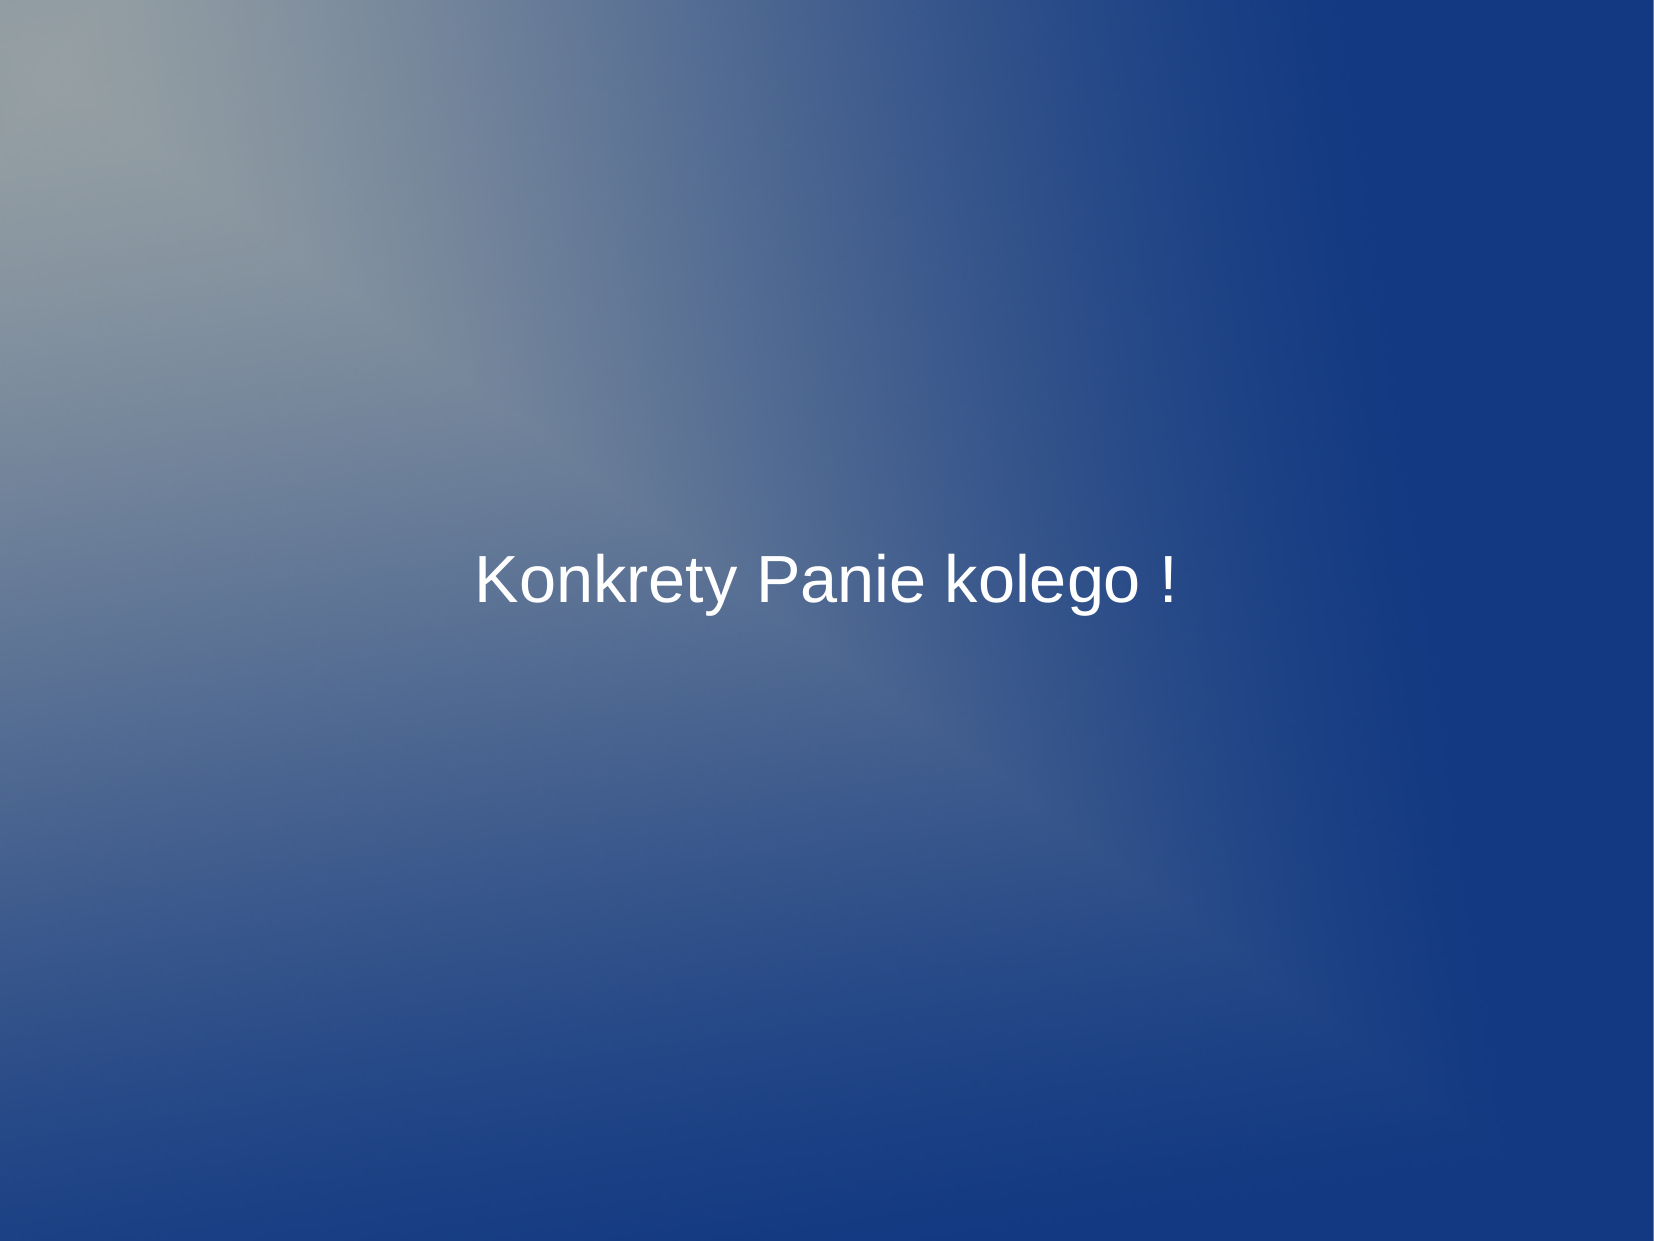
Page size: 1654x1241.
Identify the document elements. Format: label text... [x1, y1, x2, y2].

picture [0, 0, 1654, 1241]
subtitle Konkrety Panie kolego ! [82, 49, 1571, 1109]
